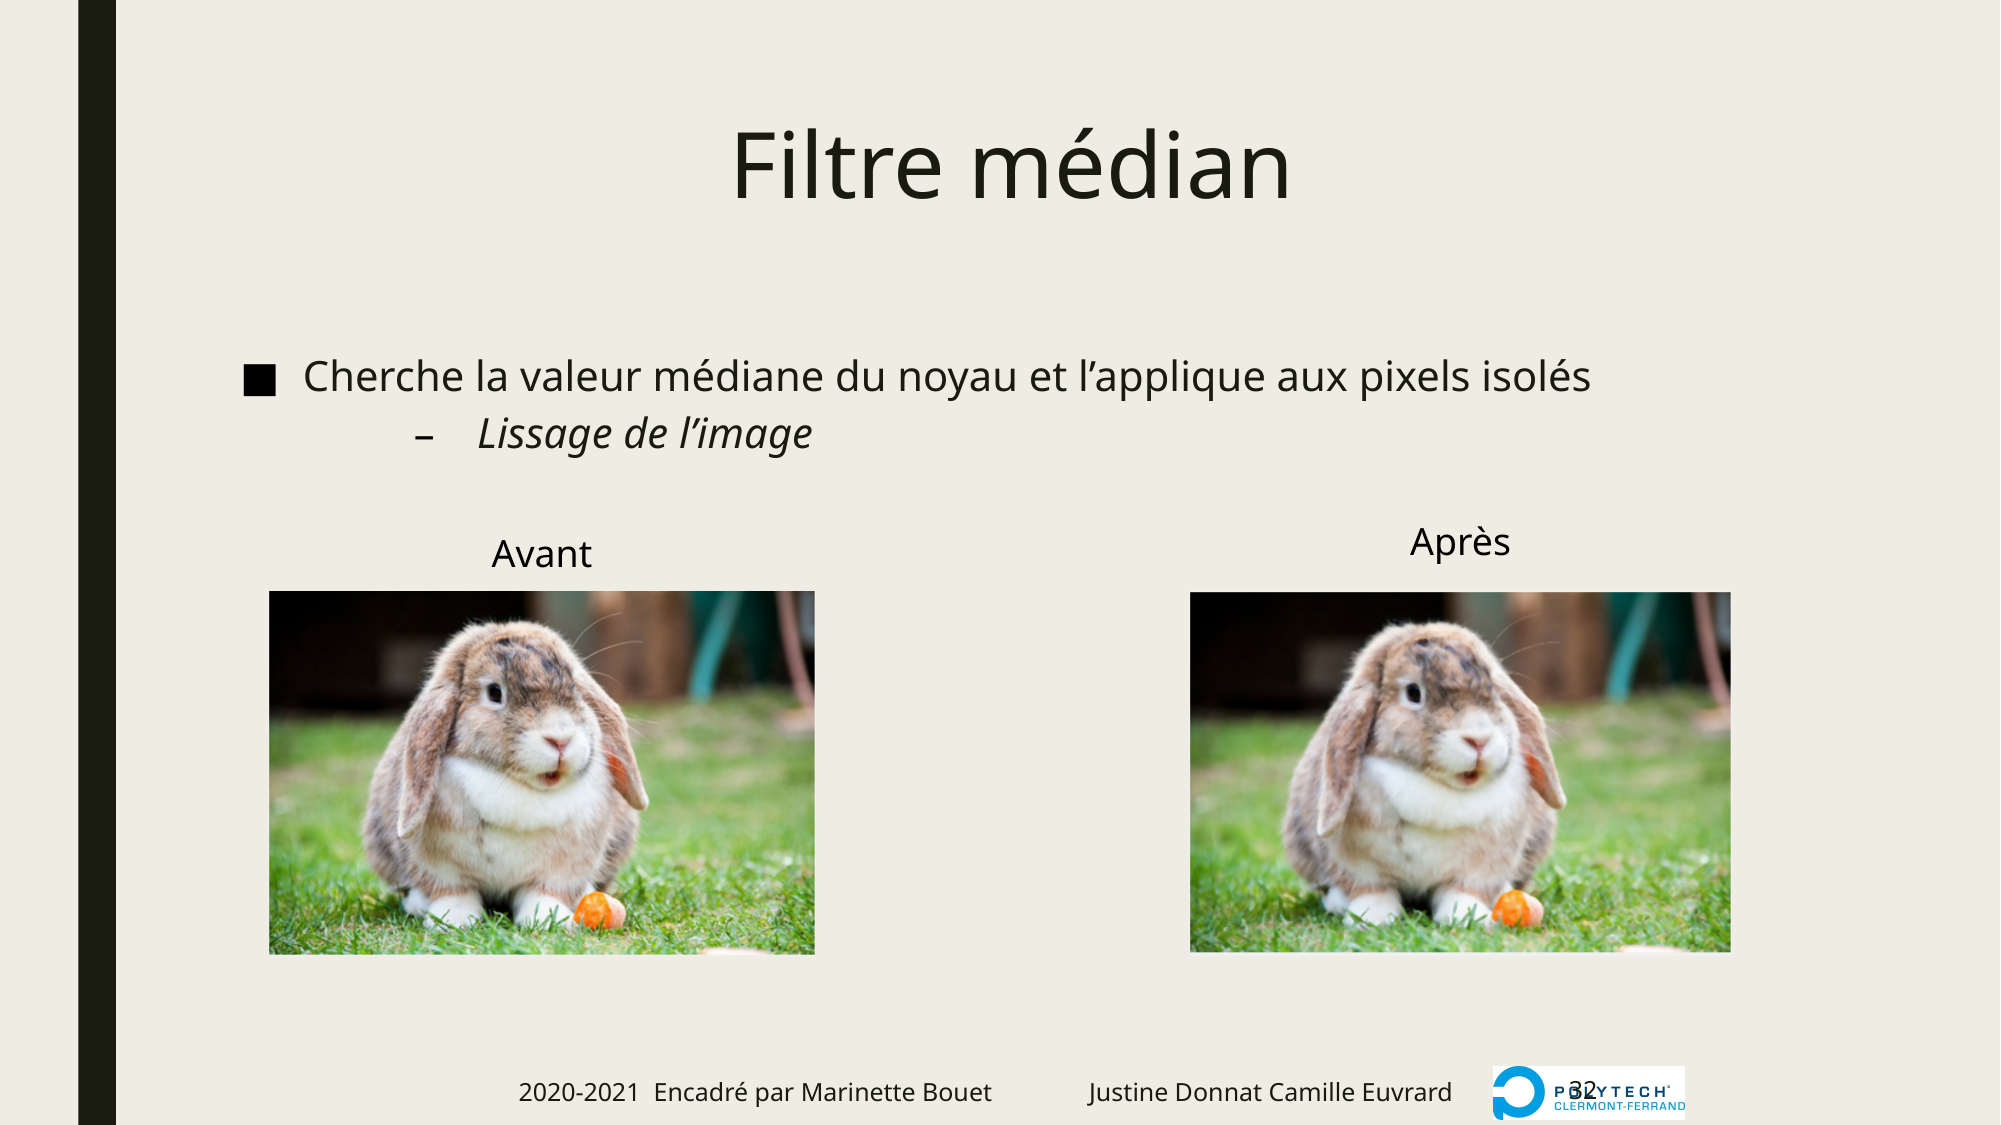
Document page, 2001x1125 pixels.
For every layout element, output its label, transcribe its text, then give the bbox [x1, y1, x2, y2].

title Filtre médian [225, 112, 1801, 229]
text_box Avant [268, 522, 816, 584]
list Cherche la valeur médiane du noyau et l’applique aux pixels isolés Lissage de l’image [225, 346, 1801, 495]
picture [1189, 591, 1732, 956]
text_box 2020-2021 Encadré par Marinette Bouet Justine Donnat Camille Euvrard [474, 1058, 1506, 1125]
picture [268, 591, 816, 956]
text_box Après [1189, 510, 1732, 572]
text_box [1553, 1058, 1816, 1125]
